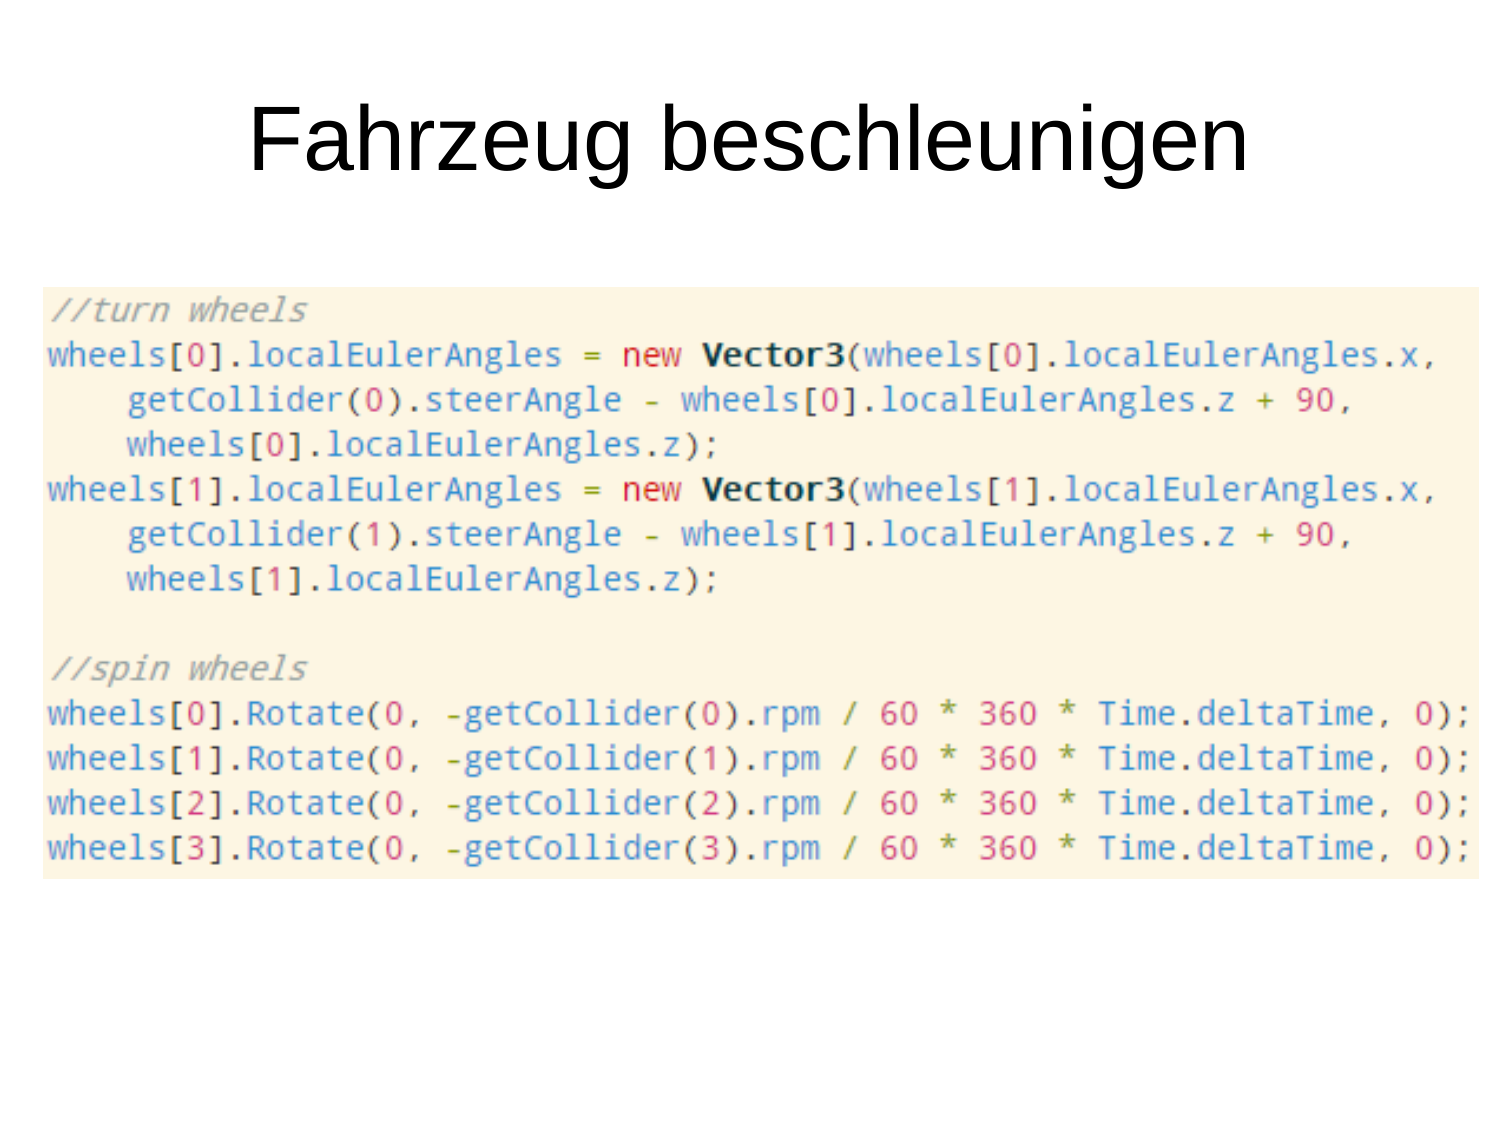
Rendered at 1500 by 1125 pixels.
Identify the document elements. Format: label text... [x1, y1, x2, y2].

picture [43, 287, 1479, 879]
title Fahrzeug beschleunigen [75, 44, 1425, 233]
